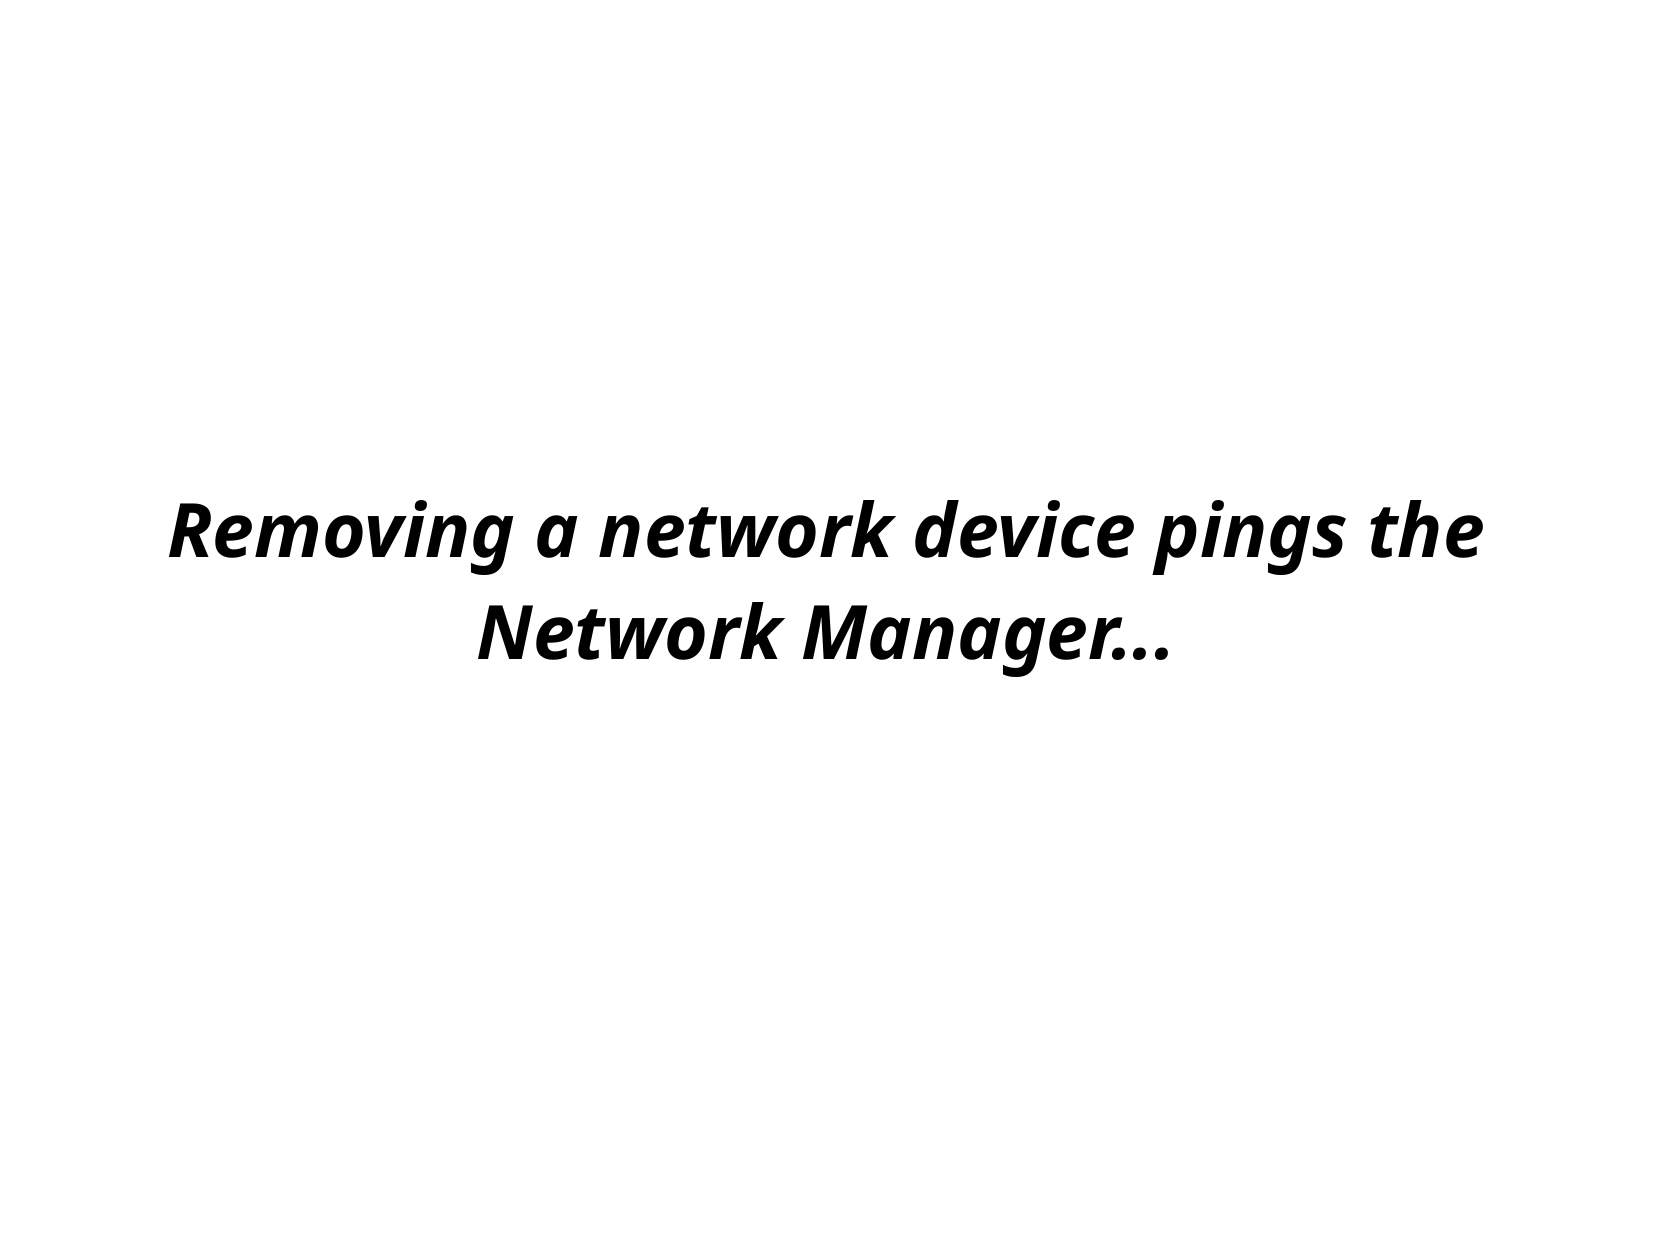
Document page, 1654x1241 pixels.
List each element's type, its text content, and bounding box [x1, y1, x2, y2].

subtitle Removing a network device pings the Network Manager... [82, 49, 1571, 1109]
